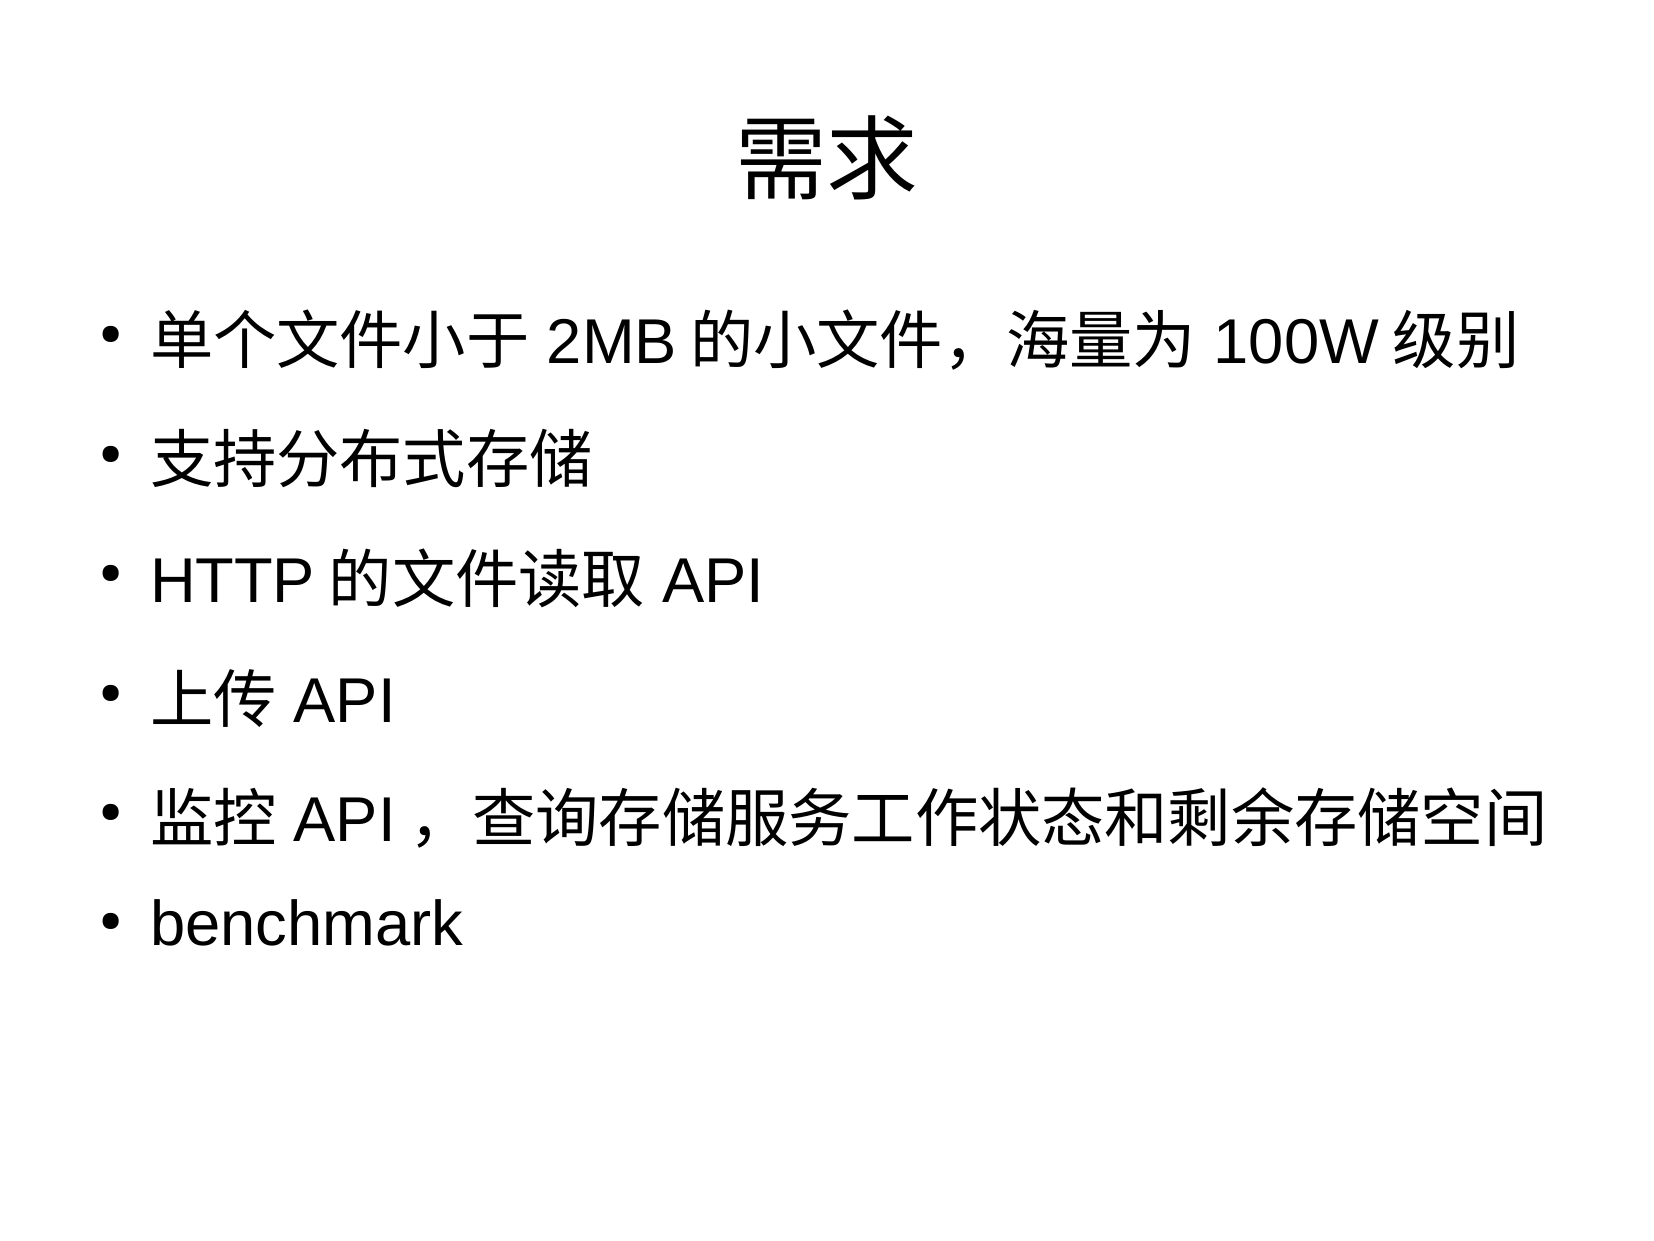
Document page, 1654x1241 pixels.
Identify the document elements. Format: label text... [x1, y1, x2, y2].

list 单个文件小于2MB的小文件，海量为100W级别 支持分布式存储 HTTP的文件读取API 上传API 监控API，查询存储服务工作状态和剩余存储空间 benchmark [82, 290, 1571, 1010]
title 需求 [82, 49, 1571, 257]
